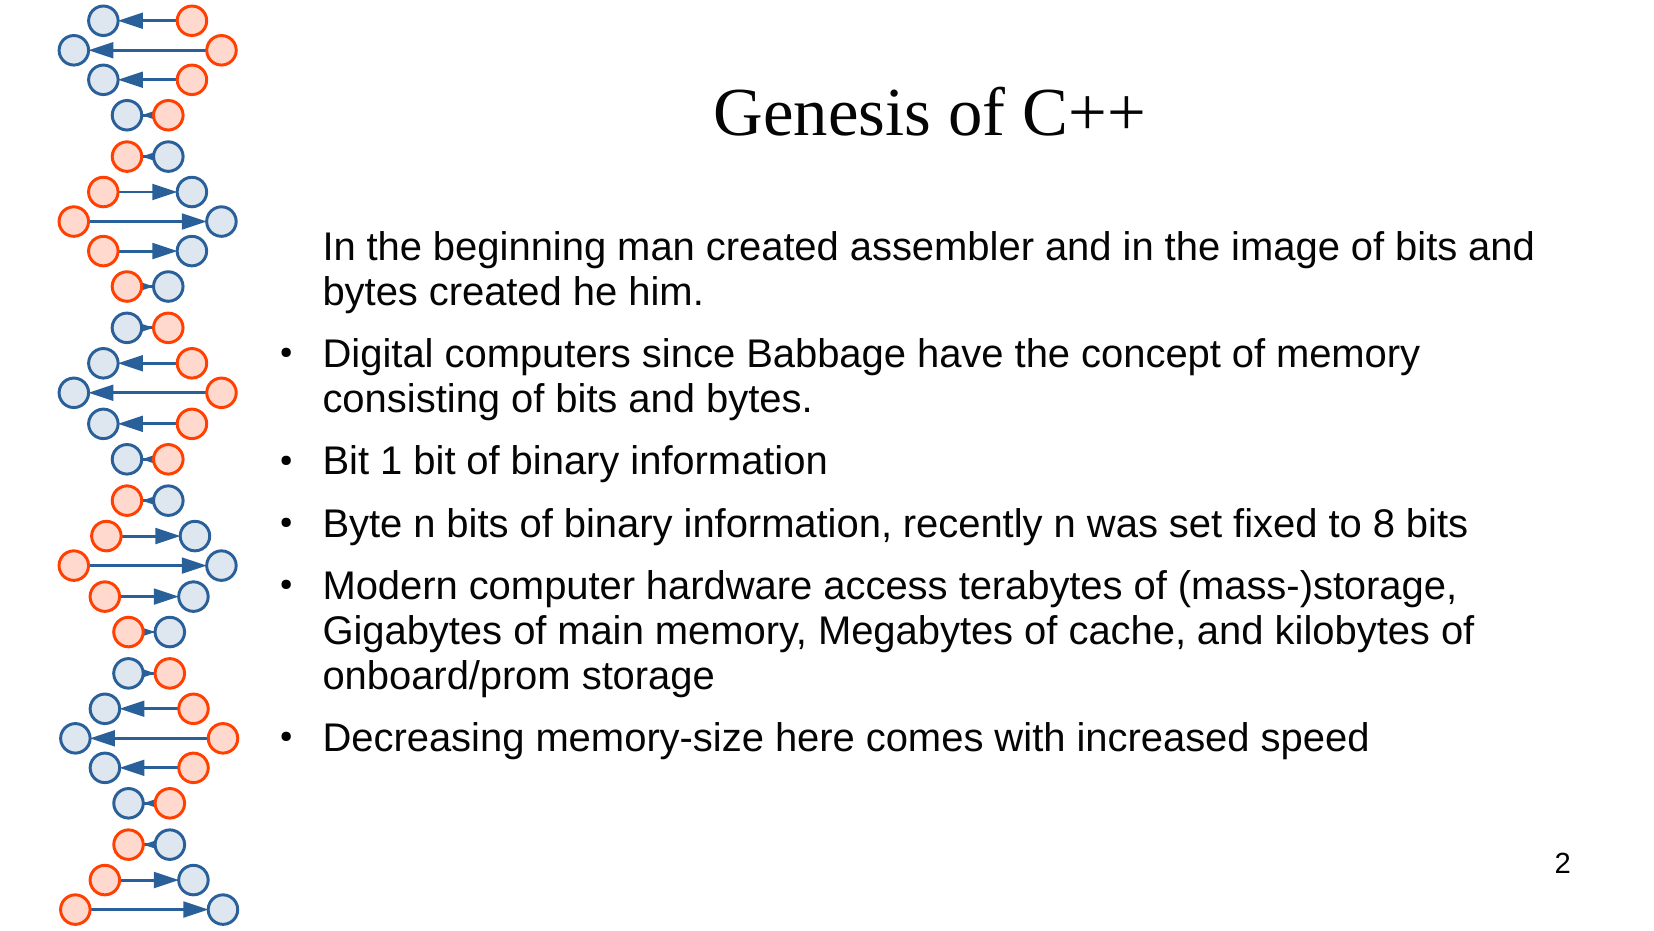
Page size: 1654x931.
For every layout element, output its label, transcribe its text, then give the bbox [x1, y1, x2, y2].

list In the beginning man created assembler and in the image of bits and bytes created he him. Digital computers since Babbage have the concept of memory consisting of bits and bytes. Bit 1 bit of binary information Byte n bits of binary information, recently n was set fixed to 8 bits Modern computer hardware access terabytes of (mass-)storage, Gigabytes of main memory, Megabytes of cache, and kilobytes of onboard/prom storage Decreasing memory-size here comes with increased speed [265, 224, 1595, 764]
title Genesis of C++ [265, 35, 1595, 189]
